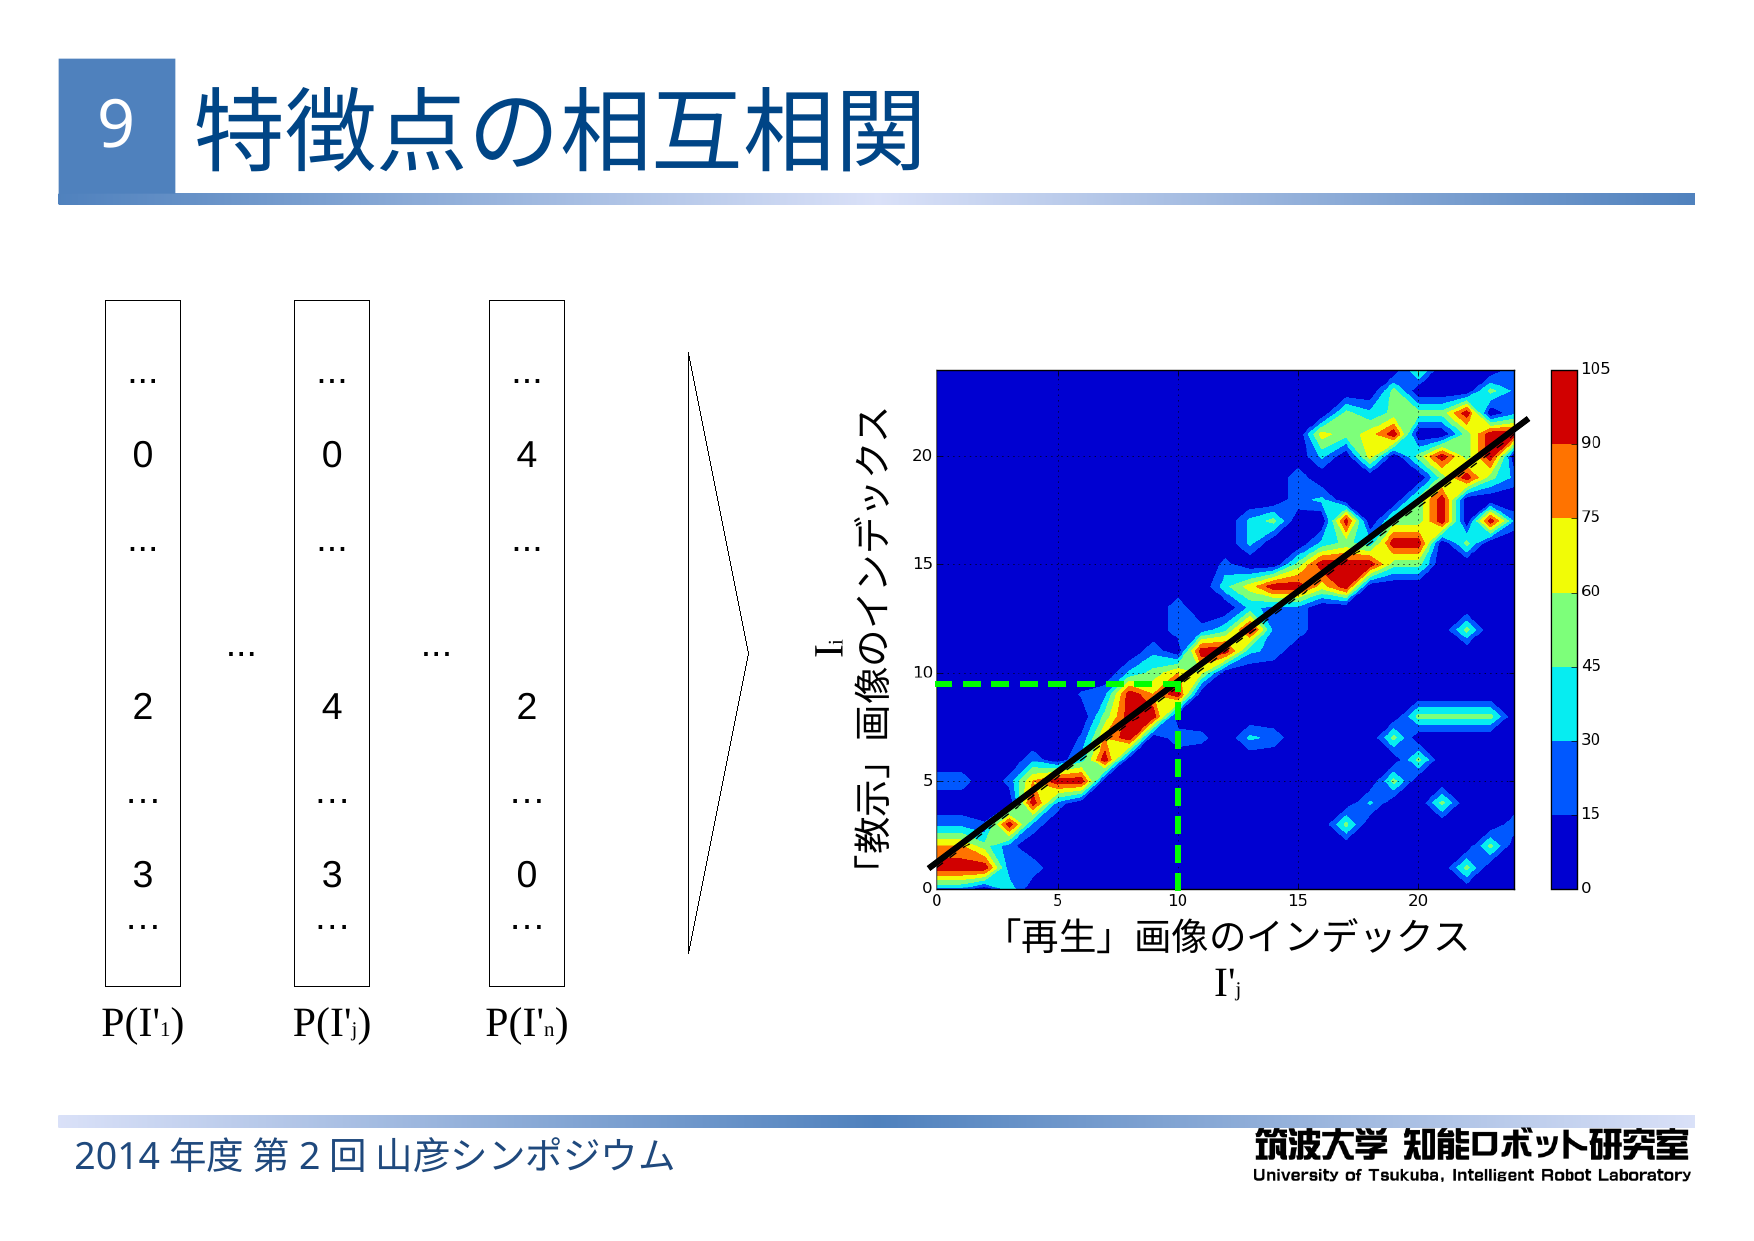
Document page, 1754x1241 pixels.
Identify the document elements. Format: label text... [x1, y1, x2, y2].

title 特徴点の相互相関 [193, 61, 1651, 205]
text_box ... [211, 614, 273, 672]
text_box ... [406, 614, 468, 672]
text_box ... 0 ... 4 … 3 … [294, 300, 370, 987]
text_box 「再生」画像のインデックス I'j [969, 907, 1487, 1014]
text_box P(I'n) [470, 991, 584, 1054]
text_box ... 4 ... 2 … 0 … [489, 300, 565, 987]
picture [1252, 1127, 1691, 1182]
picture [895, 343, 1676, 929]
text_box P(I'j) [278, 991, 387, 1054]
text_box ... 0 ... 2 … 3 … [105, 300, 181, 987]
text_box Ii 「教示」画像のインデックス [797, 390, 904, 908]
text_box P(I'1) [86, 991, 200, 1054]
